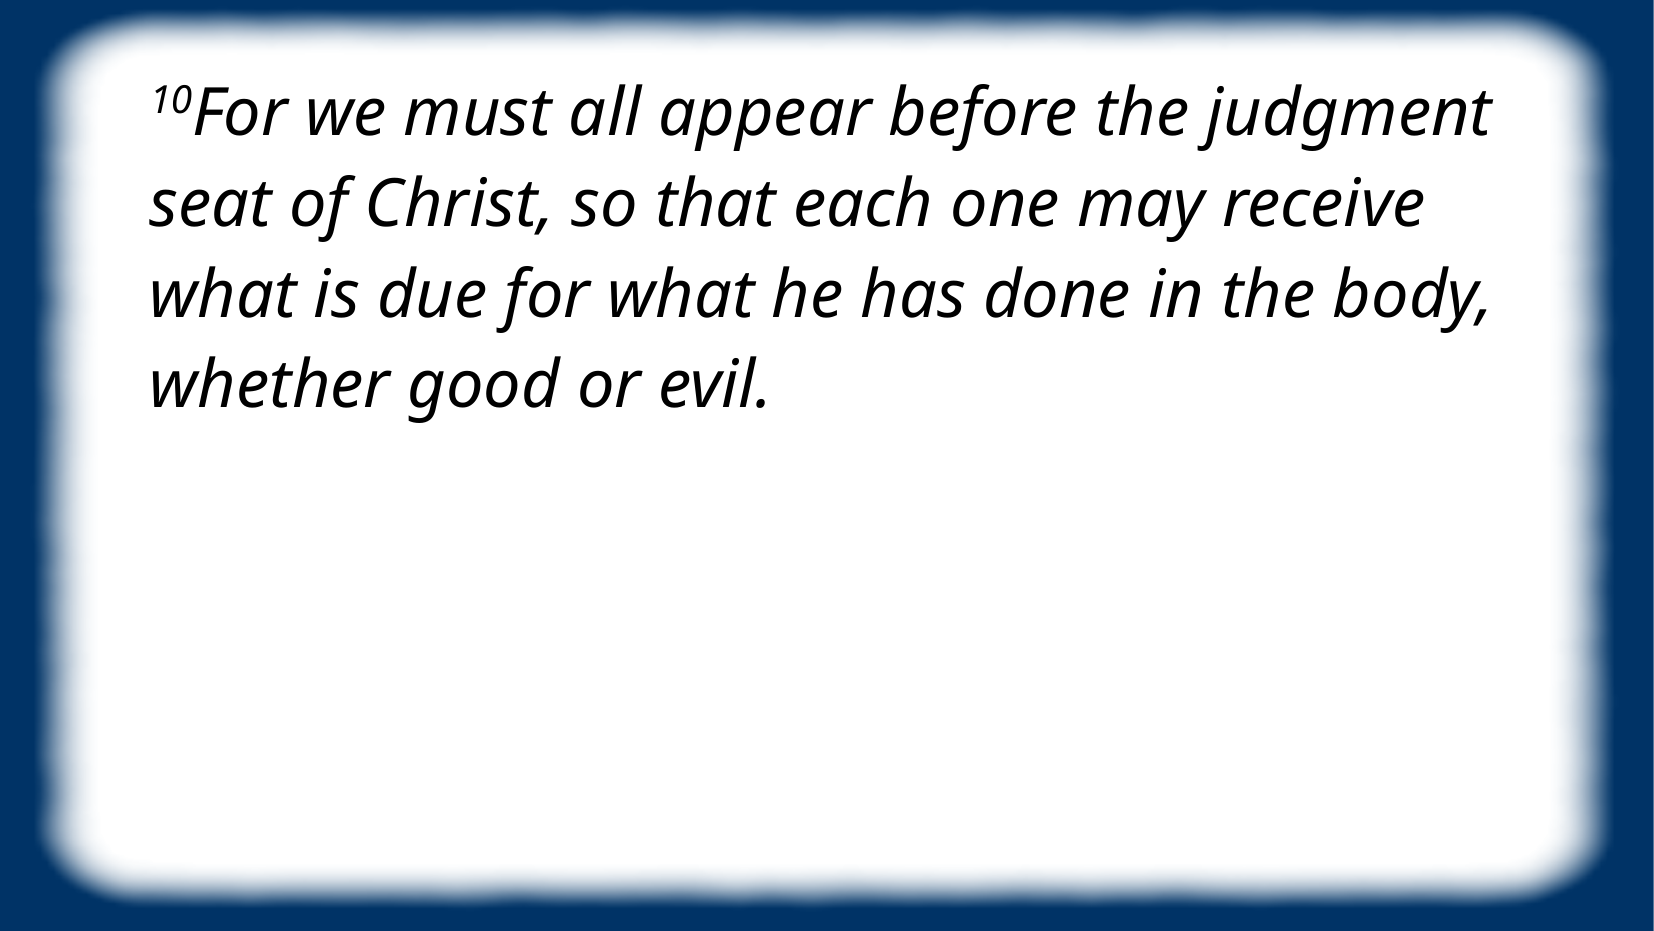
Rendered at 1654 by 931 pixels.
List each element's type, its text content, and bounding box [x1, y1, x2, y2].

picture [0, 0, 1654, 931]
text_box 10For we must all appear before the judgment seat of Christ, so that each one may receive what is due for what he has done in the body, whether good or evil. [135, 56, 1561, 432]
